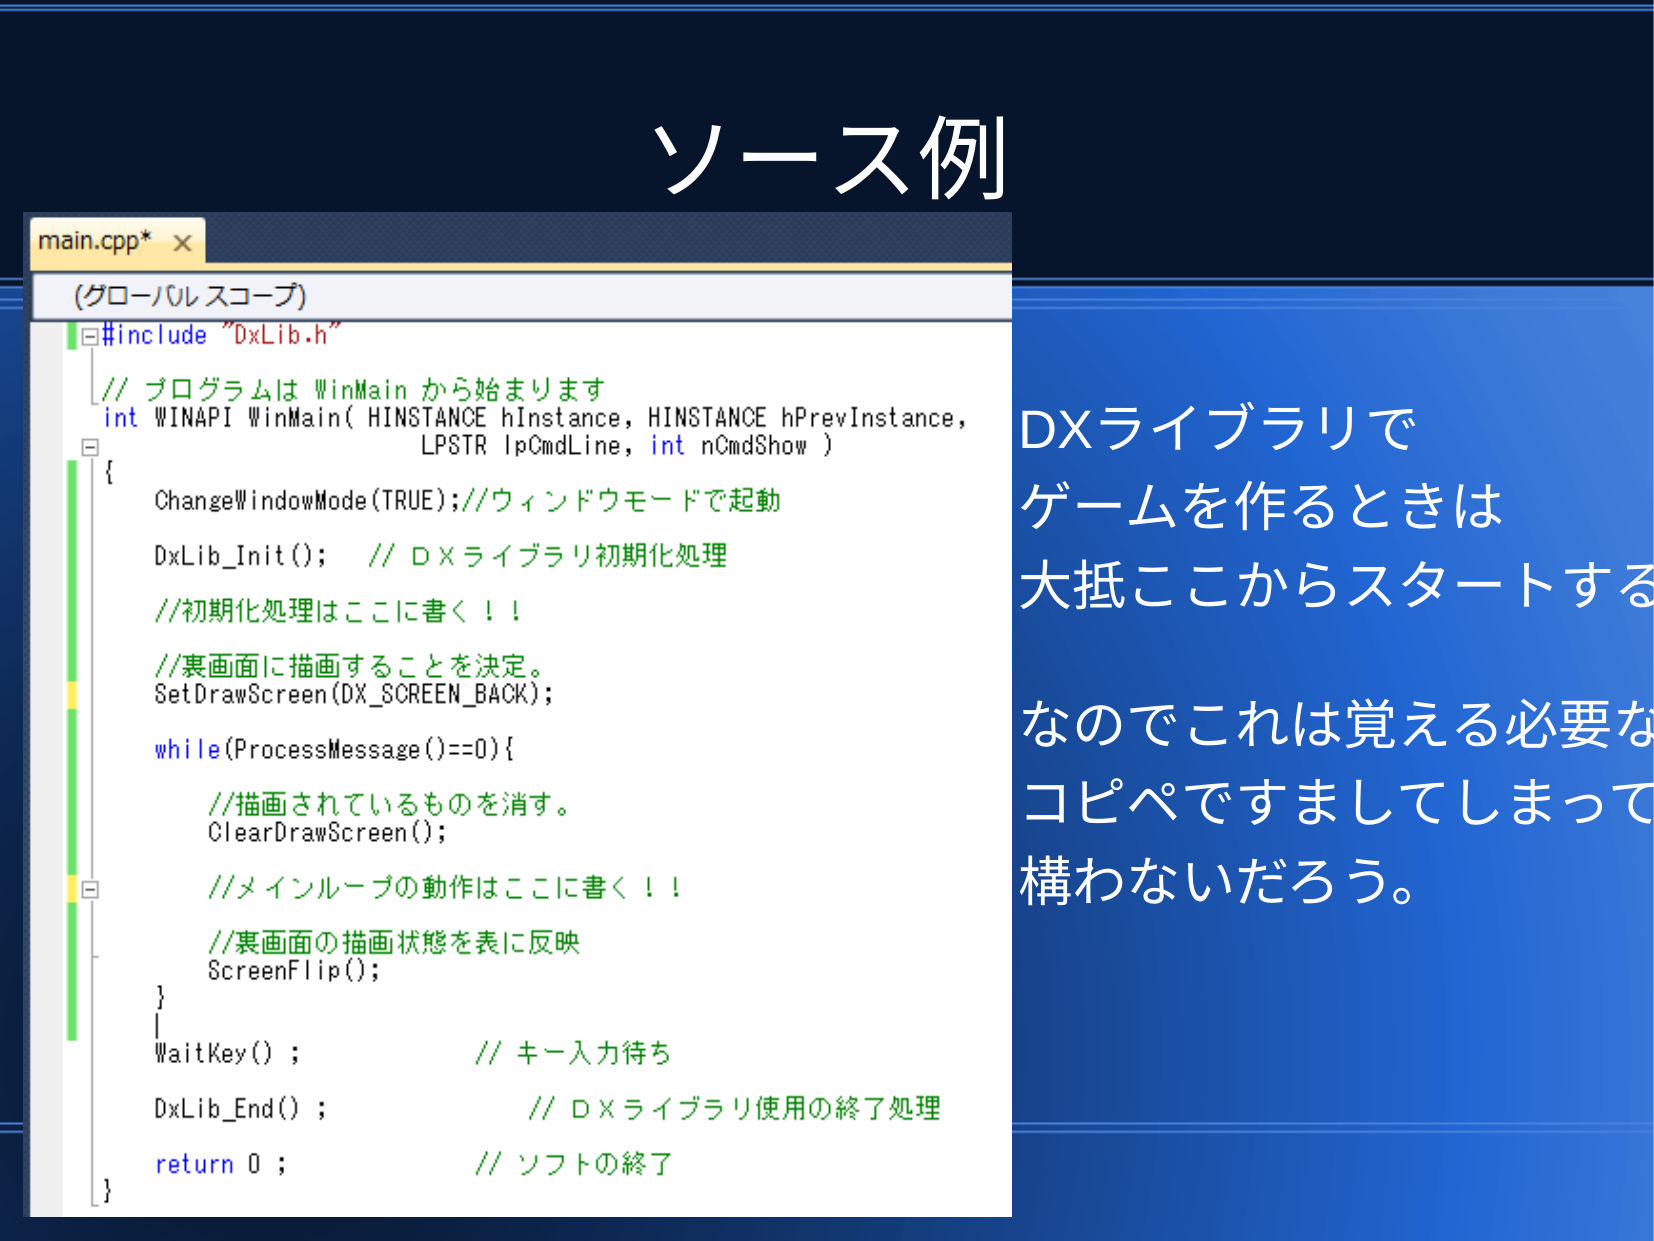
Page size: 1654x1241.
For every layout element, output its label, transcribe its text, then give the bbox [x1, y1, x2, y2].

title ソース例 [82, 49, 1571, 257]
picture [1255, 798, 1266, 809]
picture [1113, 781, 1120, 788]
picture [1518, 812, 1531, 821]
picture [1303, 812, 1316, 821]
picture [0, 0, 1654, 1241]
text_box DXライブラリで ゲームを作るときは 大抵ここからスタートする。 なのでこれは覚える必要なく コピペですましてしまっても 構わないだろう。 [1003, 377, 1654, 779]
